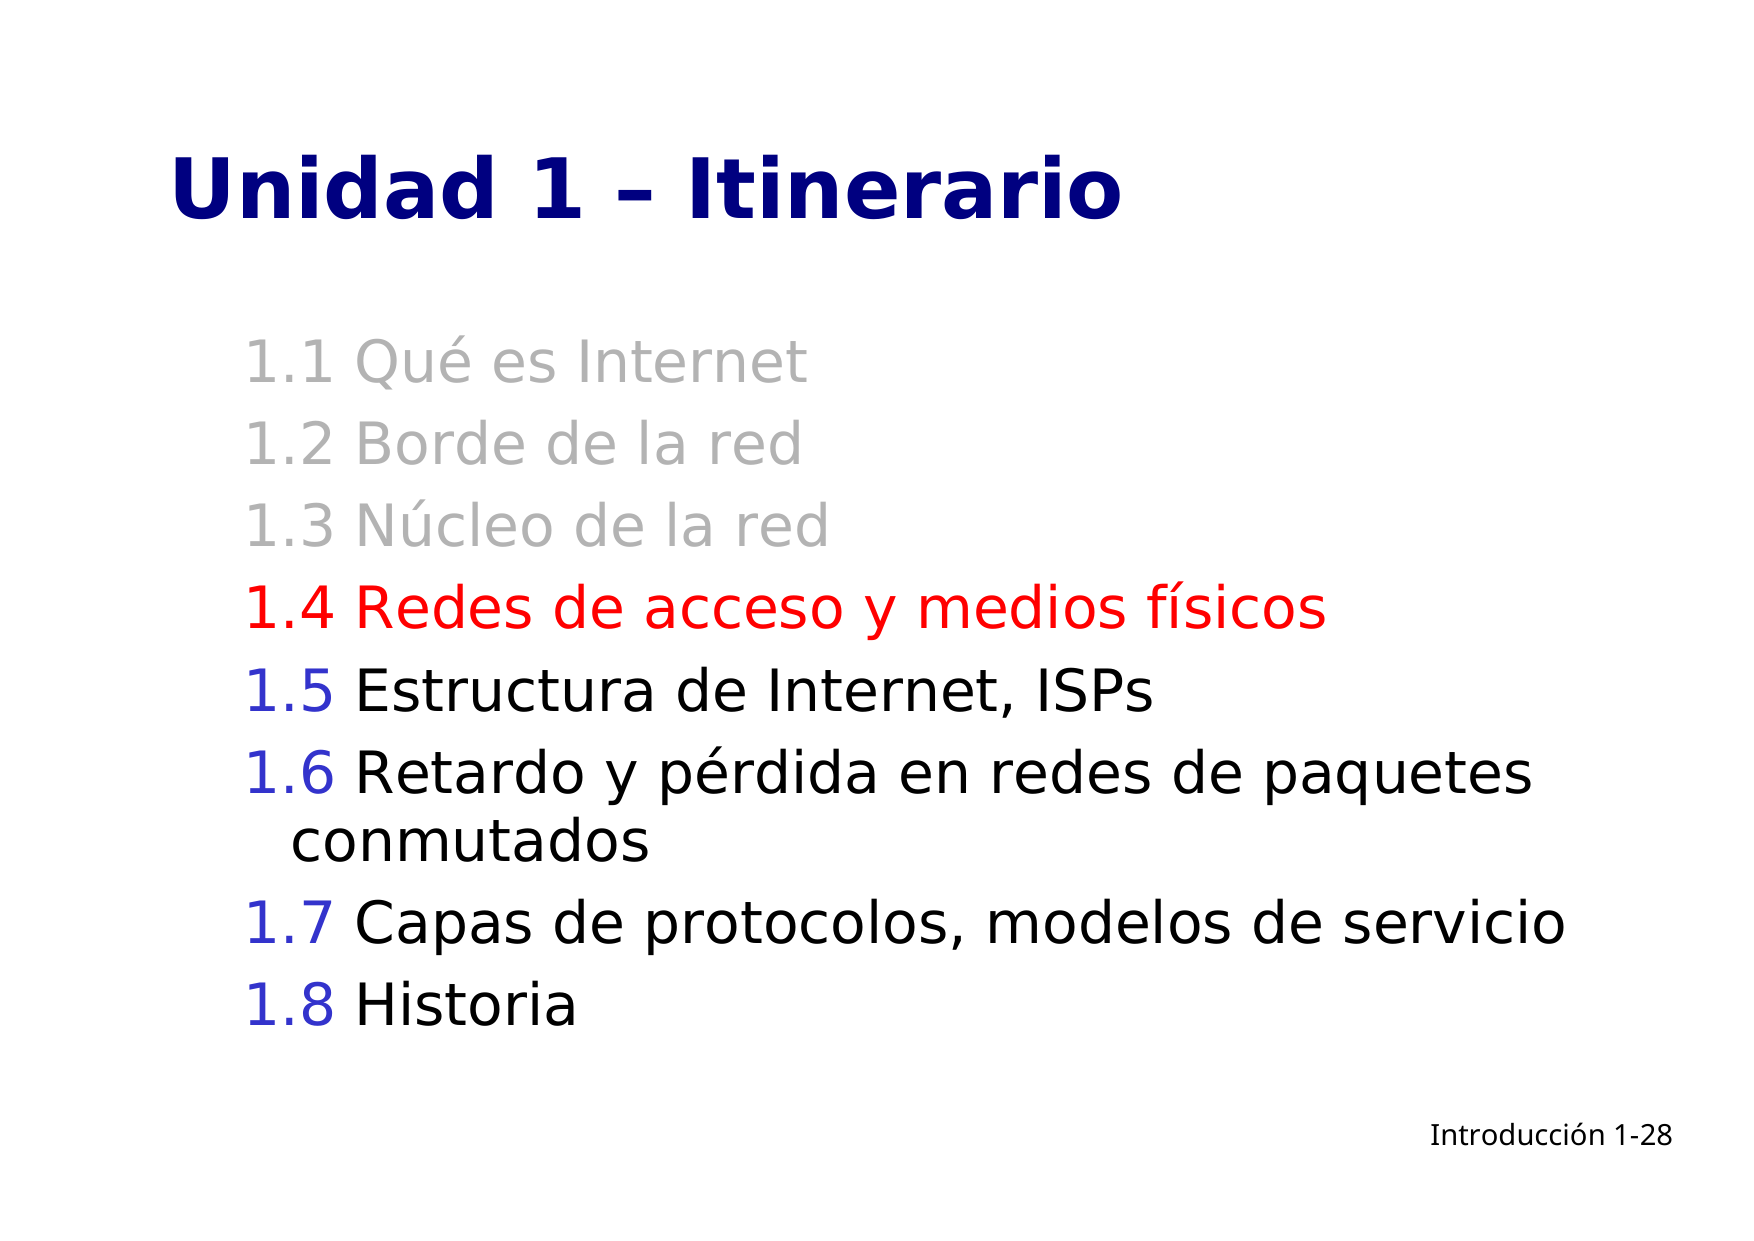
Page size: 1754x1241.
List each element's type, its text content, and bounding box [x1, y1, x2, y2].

list 1.1 Qué es Internet 1.2 Borde de la red 1.3 Núcleo de la red 1.4 Redes de acceso y medios físicos 1.5 Estructura de Internet, ISPs 1.6 Retardo y pérdida en redes de paquetes conmutados 1.7 Capas de protocolos, modelos de servicio 1.8 Historia [154, 320, 1624, 1151]
title Unidad 1 – Itinerario [154, 95, 1546, 284]
